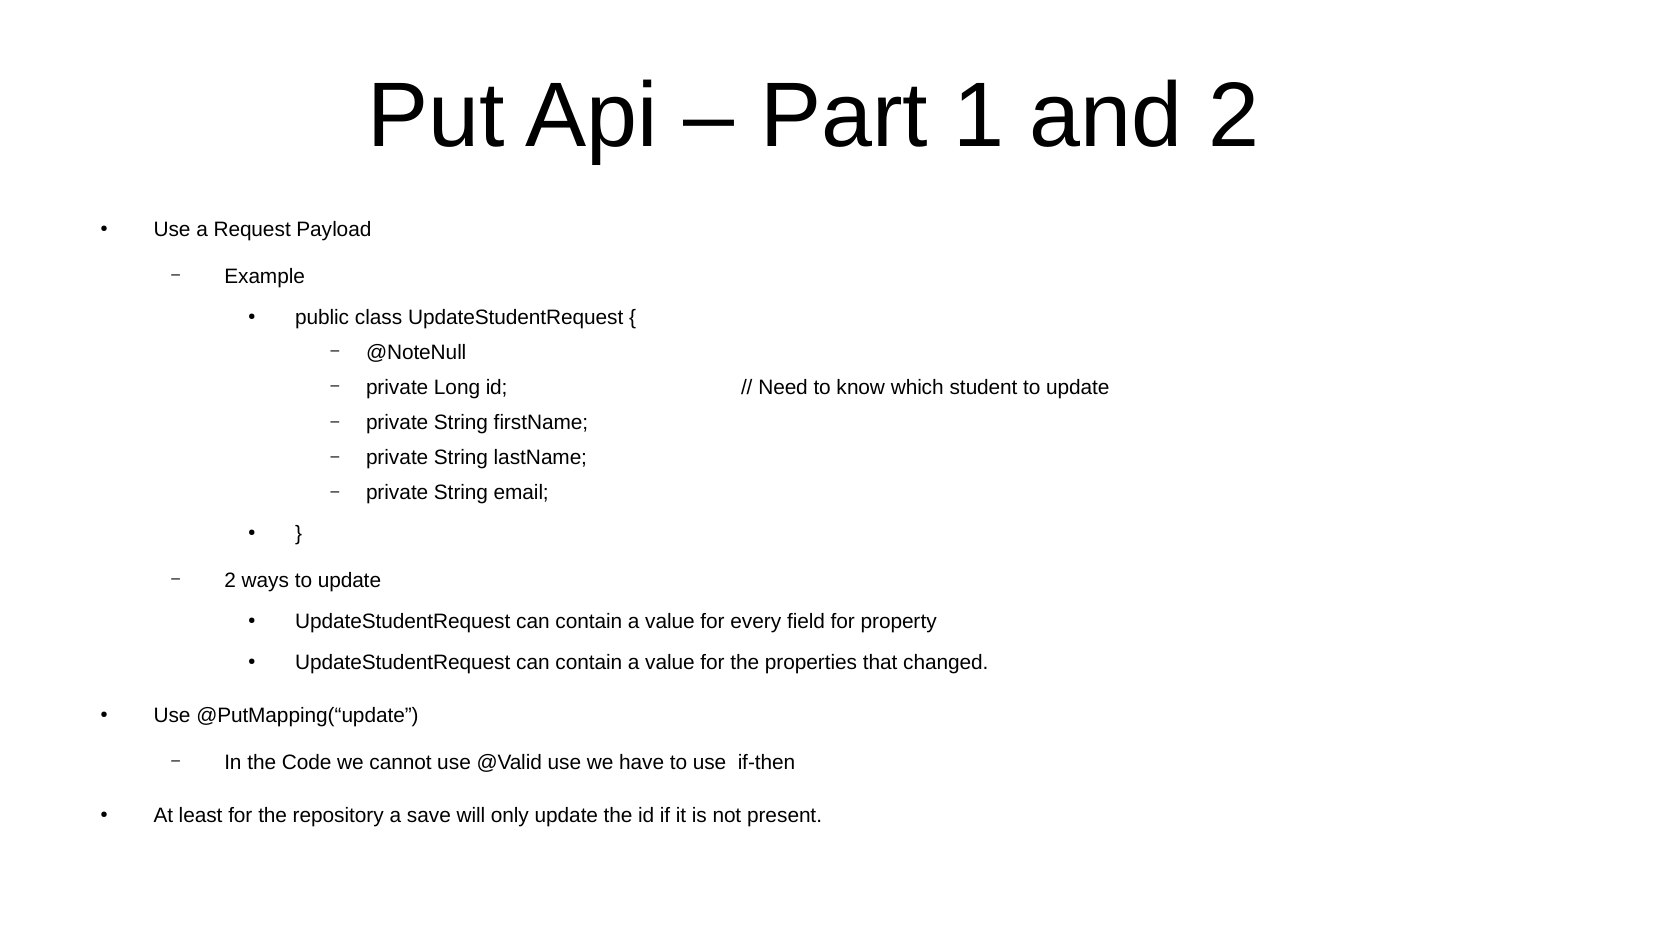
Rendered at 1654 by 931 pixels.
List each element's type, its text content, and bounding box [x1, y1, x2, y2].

title Put Api – Part 1 and 2 [82, 37, 1571, 193]
list Use a Request Payload Example public class UpdateStudentRequest { @NoteNull private Long id; // Need to know which student to update private String firstName; private String lastName; private String email; } 2 ways to update UpdateStudentRequest can contain a value for every field for property UpdateStudentRequest can contain a value for the properties that changed. Use @PutMapping(“update”) In the Code we cannot use @Valid use we have to use if-then At least for the repository a save will only update the id if it is not present. [82, 217, 1621, 901]
